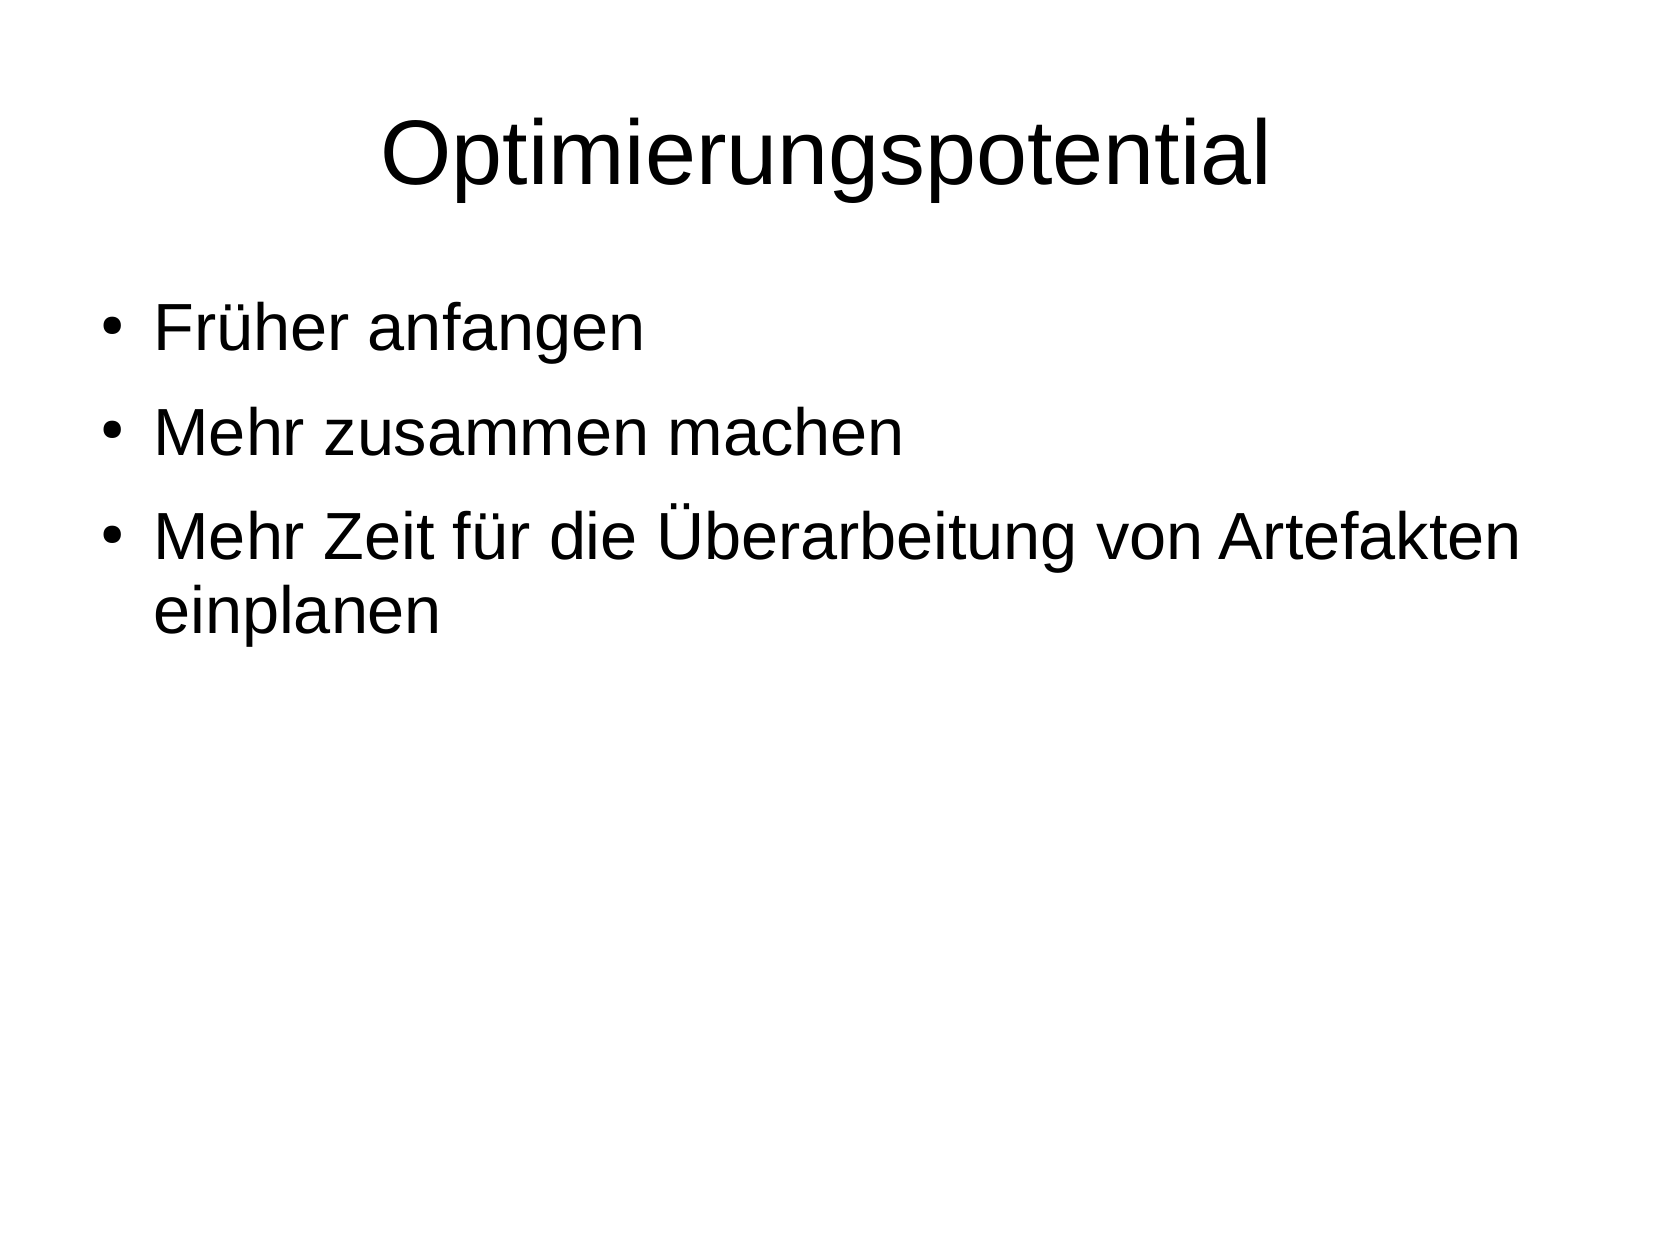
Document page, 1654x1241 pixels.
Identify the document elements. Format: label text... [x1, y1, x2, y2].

title Optimierungspotential [82, 49, 1571, 257]
list Früher anfangen Mehr zusammen machen Mehr Zeit für die Überarbeitung von Artefakten einplanen [82, 290, 1571, 1010]
